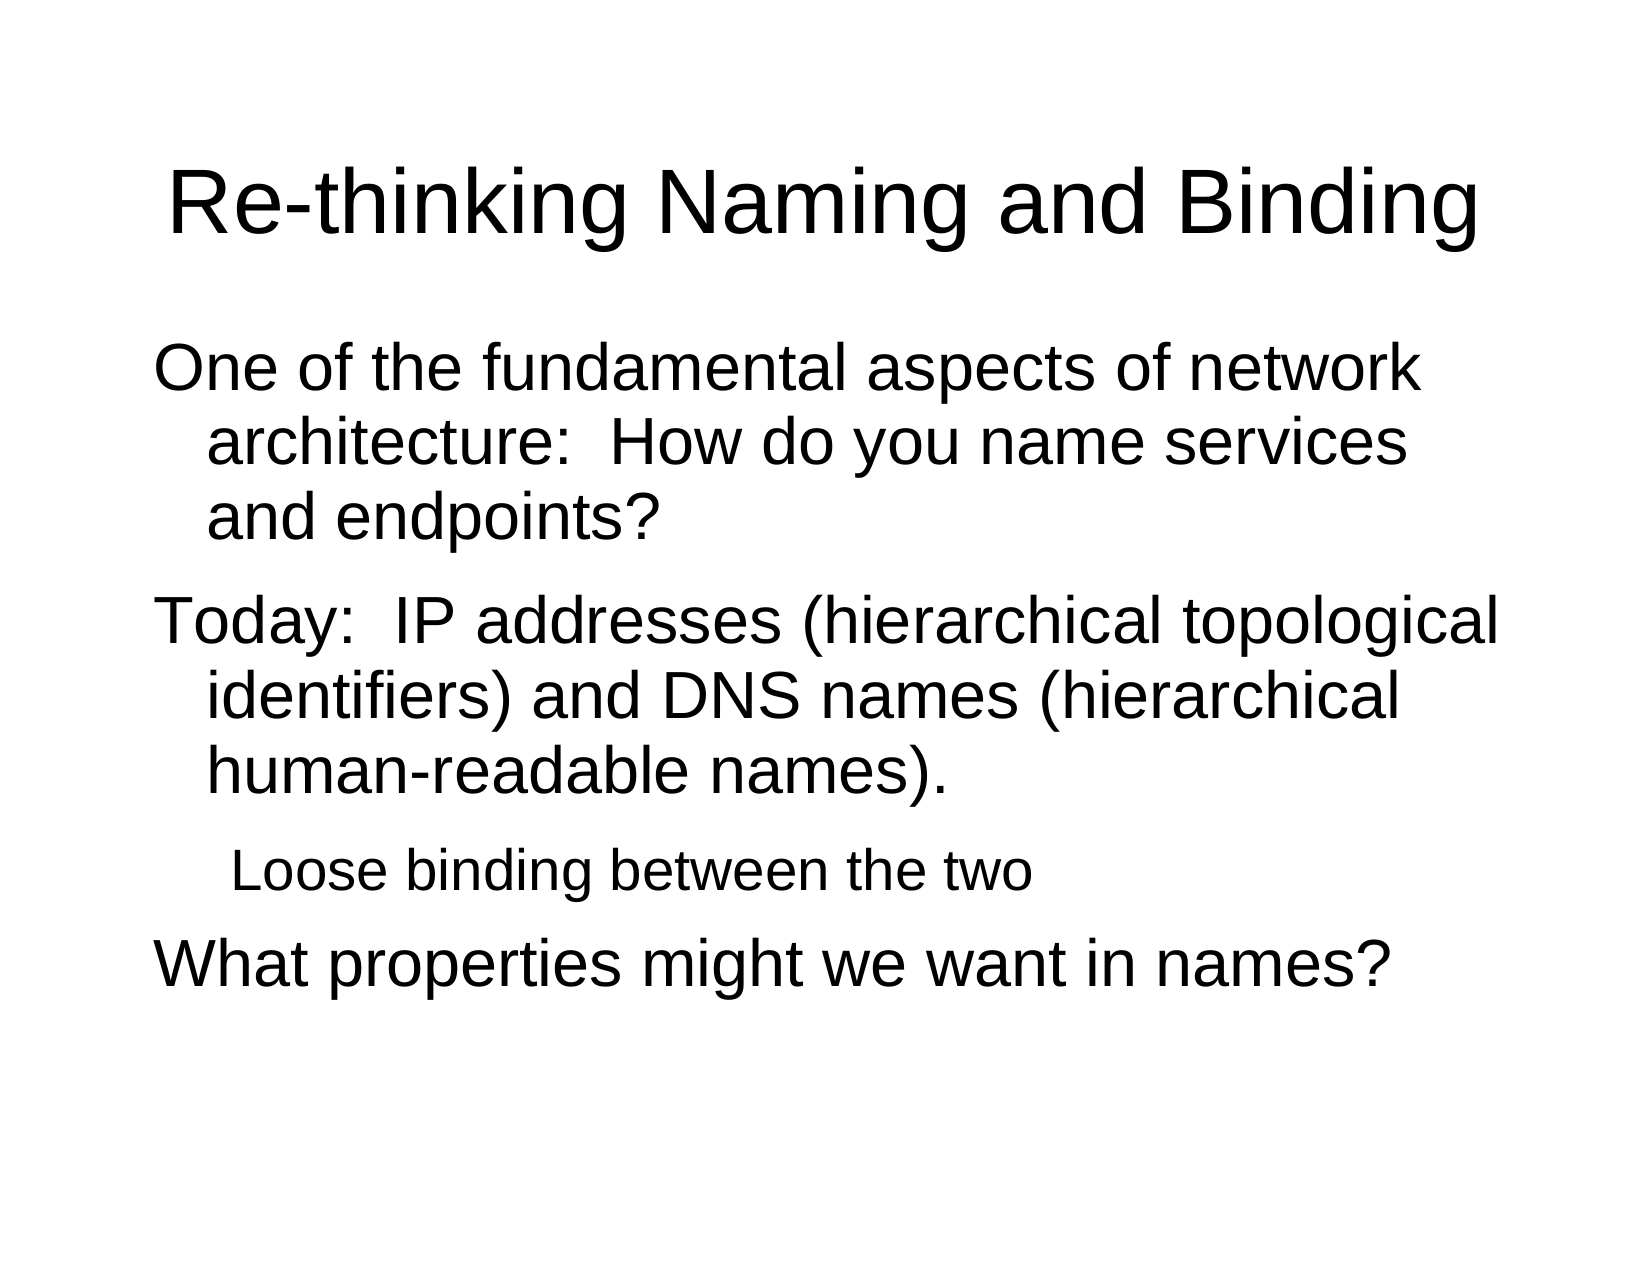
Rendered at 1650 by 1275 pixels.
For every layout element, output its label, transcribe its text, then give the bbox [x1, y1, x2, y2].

title Re-thinking Naming and Binding [135, 112, 1515, 291]
list One of the fundamental aspects of network architecture: How do you name services and endpoints? Today: IP addresses (hierarchical topological identifiers) and DNS names (hierarchical human-readable names). Loose binding between the two What properties might we want in names? [135, 329, 1515, 1079]
